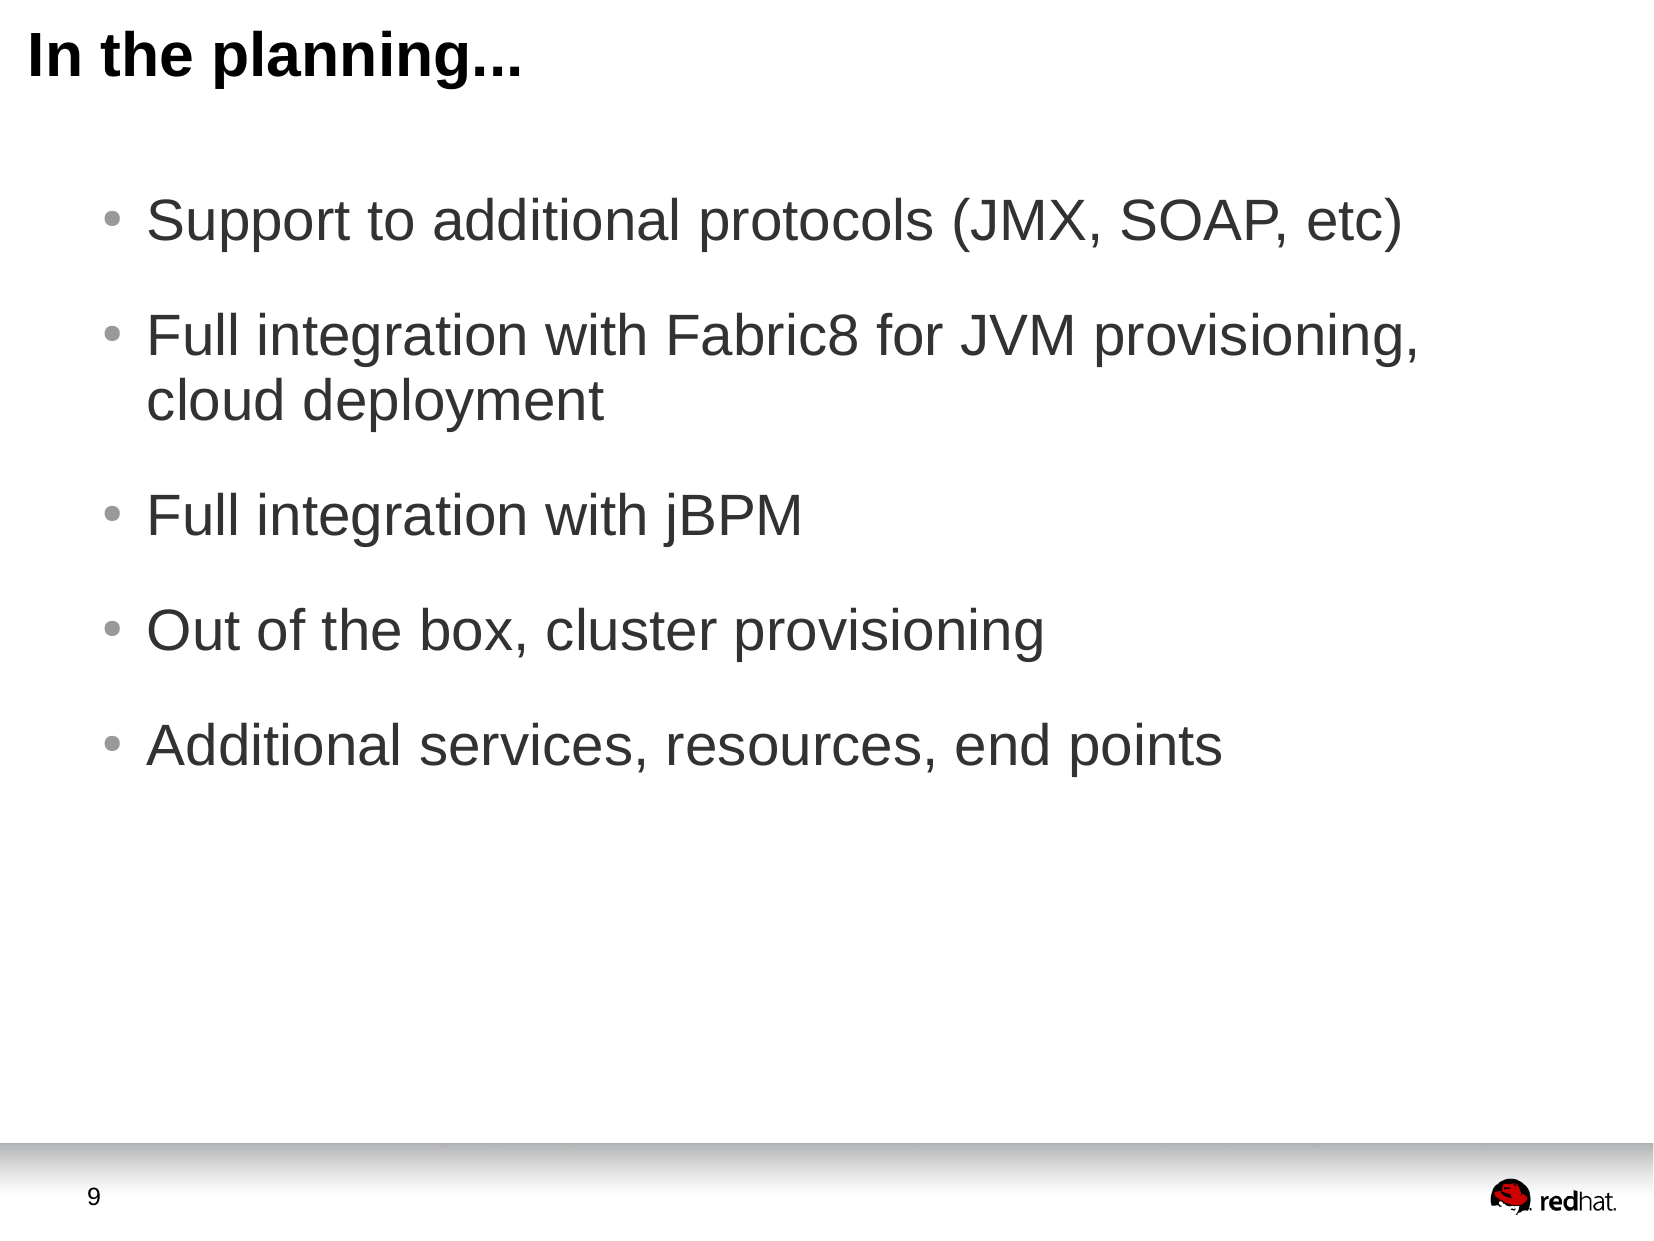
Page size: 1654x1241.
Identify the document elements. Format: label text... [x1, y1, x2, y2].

title In the planning... [27, 0, 1516, 111]
list Support to additional protocols (JMX, SOAP, etc) Full integration with Fabric8 for JVM provisioning, cloud deployment Full integration with jBPM Out of the box, cluster provisioning Additional services, resources, end points [86, 187, 1576, 1039]
picture [0, 1143, 1654, 1241]
